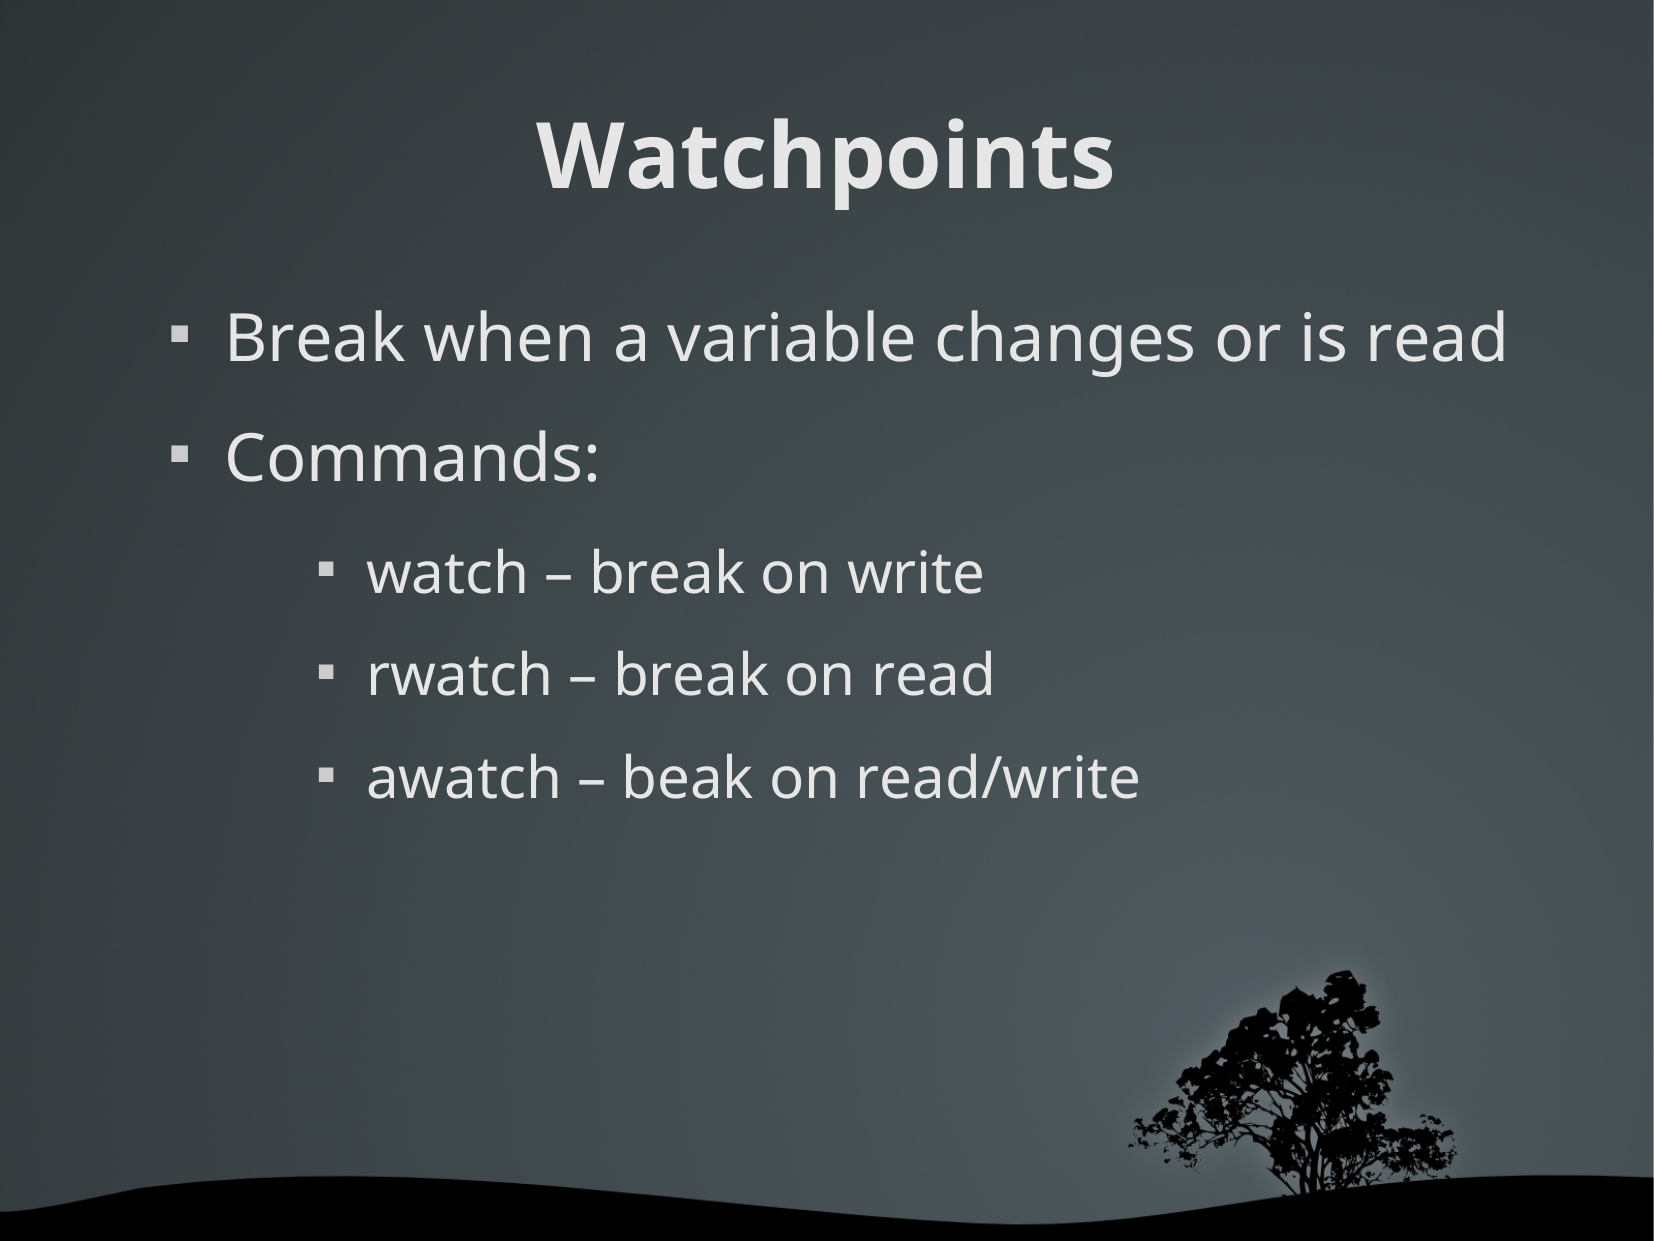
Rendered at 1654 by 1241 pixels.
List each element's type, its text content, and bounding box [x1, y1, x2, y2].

list Break when a variable changes or is read Commands: watch – break on write rwatch – break on read awatch – beak on read/write [82, 290, 1571, 1109]
picture [0, 0, 1654, 1241]
title Watchpoints [82, 49, 1571, 257]
